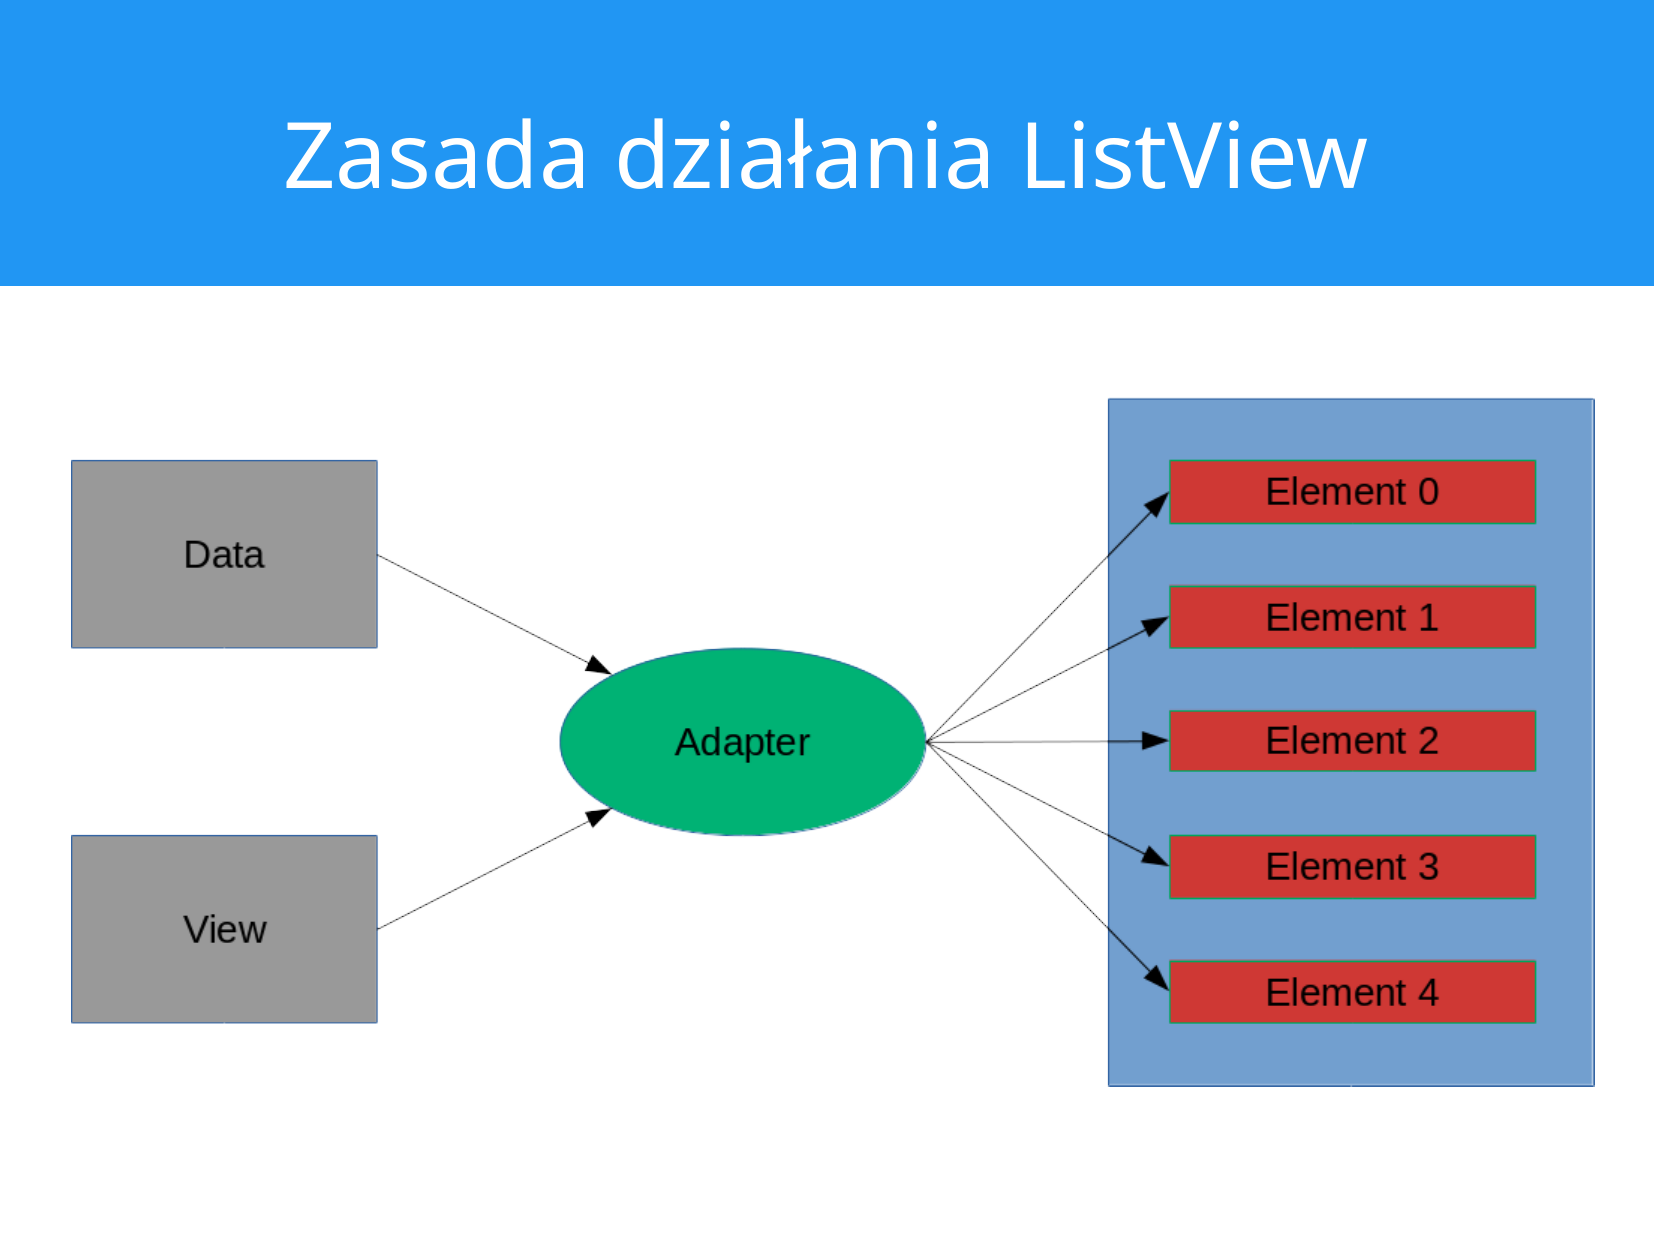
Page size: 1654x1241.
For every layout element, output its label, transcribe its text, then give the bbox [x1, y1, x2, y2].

picture [71, 397, 1595, 1087]
title Zasada działania ListView [82, 49, 1571, 257]
